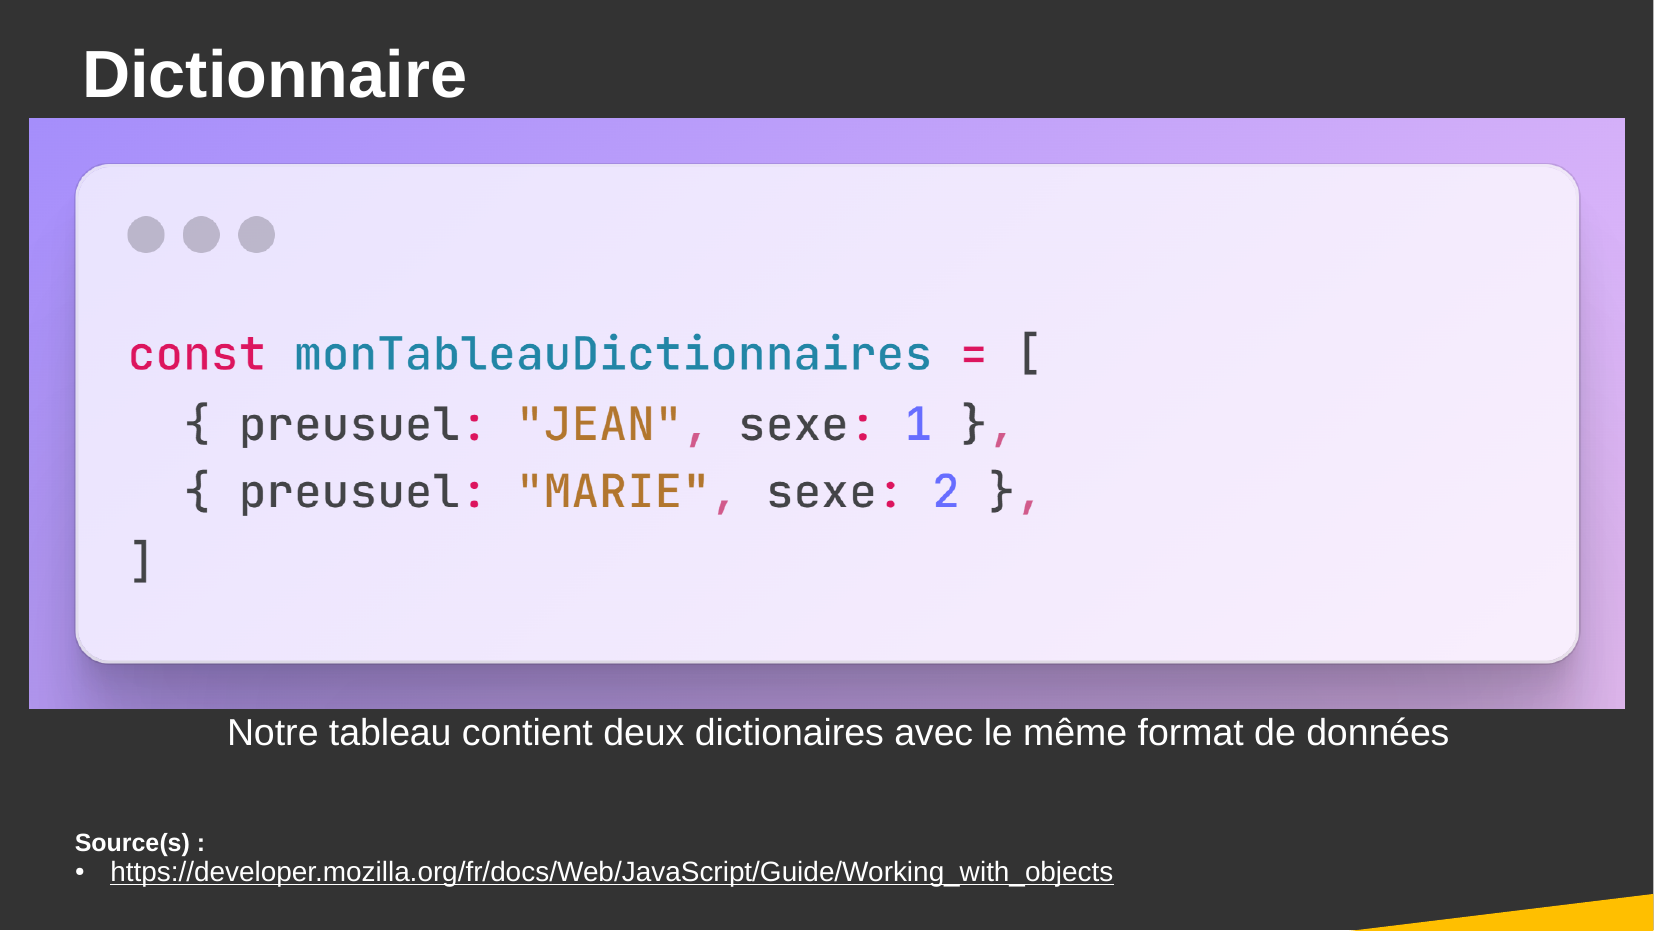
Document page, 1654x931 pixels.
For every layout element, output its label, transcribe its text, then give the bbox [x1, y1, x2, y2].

picture [29, 118, 1625, 709]
text_box [1349, 893, 1654, 931]
title Dictionnaire [82, 37, 1571, 114]
text_box Source(s) : https://developer.mozilla.org/fr/docs/Web/JavaScript/Guide/Working_with_objects [60, 821, 1583, 920]
text_box Notre tableau contient deux dictionaires avec le même format de données [94, 709, 1583, 762]
